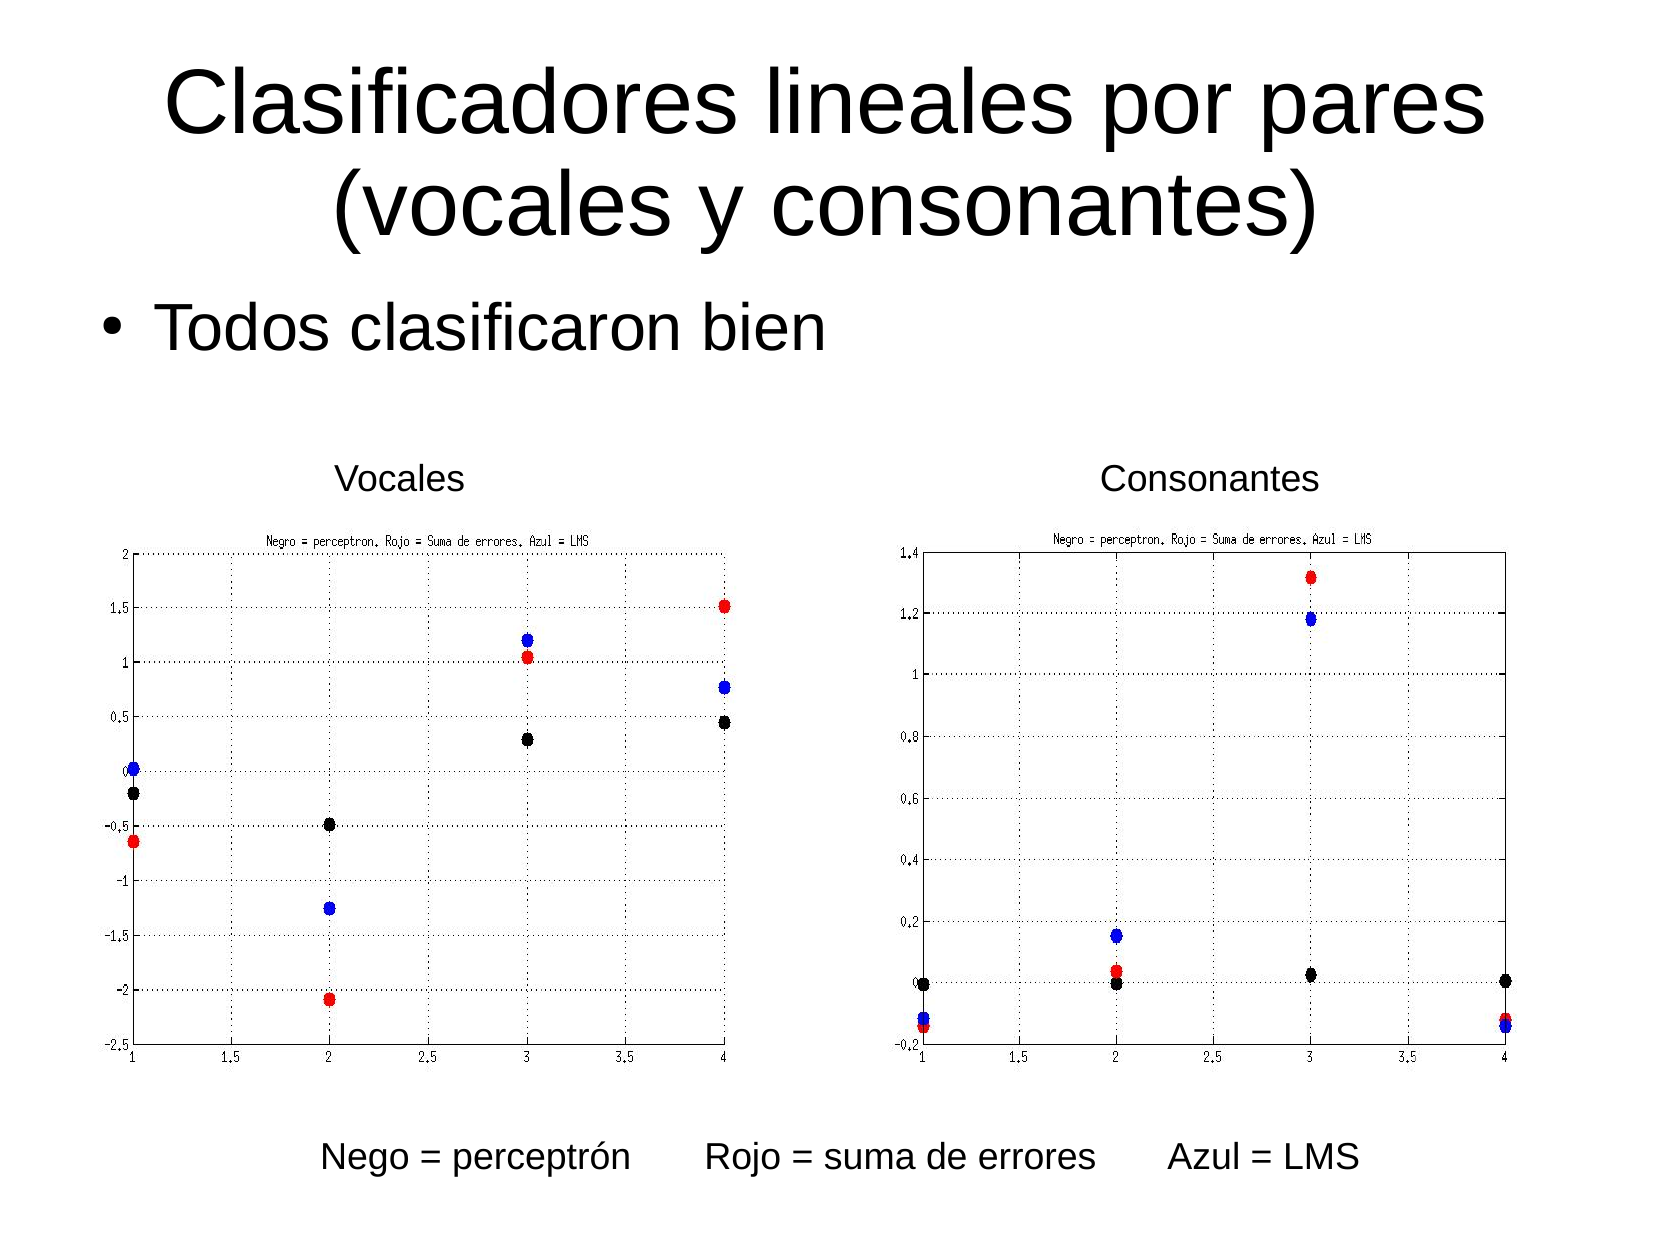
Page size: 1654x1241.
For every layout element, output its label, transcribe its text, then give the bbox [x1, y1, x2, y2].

text_box Vocales [319, 450, 481, 507]
title Clasificadores lineales por pares (vocales y consonantes) [82, 49, 1571, 257]
text_box Nego = perceptrón Rojo = suma de errores Azul = LMS [270, 1128, 1376, 1186]
picture [825, 507, 1576, 1111]
list Todos clasificaron bien [82, 290, 1538, 421]
picture [34, 509, 796, 1111]
text_box Consonantes [1085, 450, 1336, 507]
